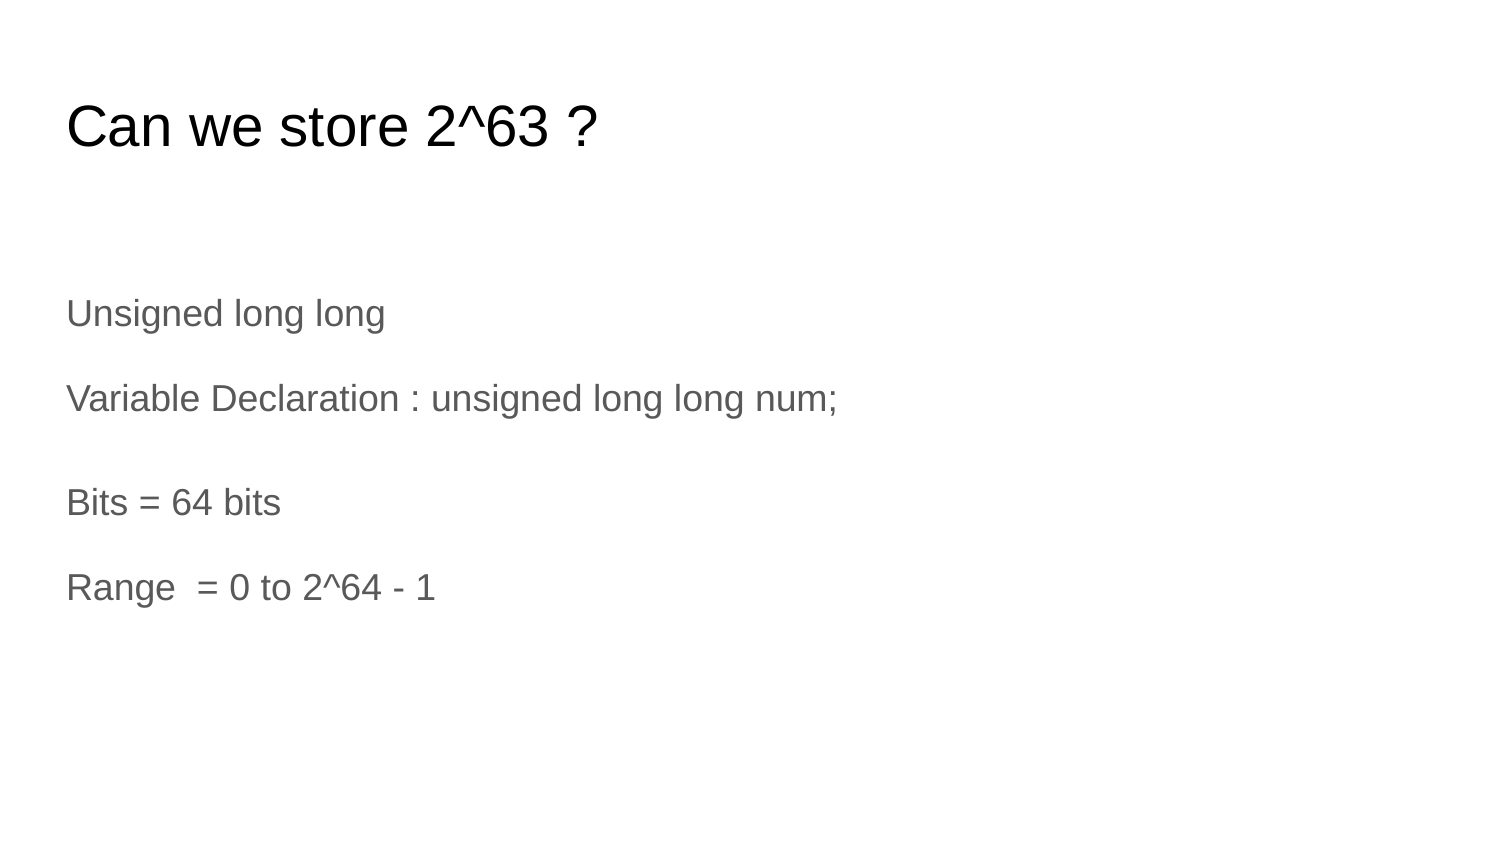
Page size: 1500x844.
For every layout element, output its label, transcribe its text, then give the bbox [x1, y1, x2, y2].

title Can we store 2^63 ? [51, 72, 1449, 167]
list Unsigned long long Variable Declaration : unsigned long long num; Bits = 64 bits Range = 0 to 2^64 - 1 [51, 189, 1449, 750]
